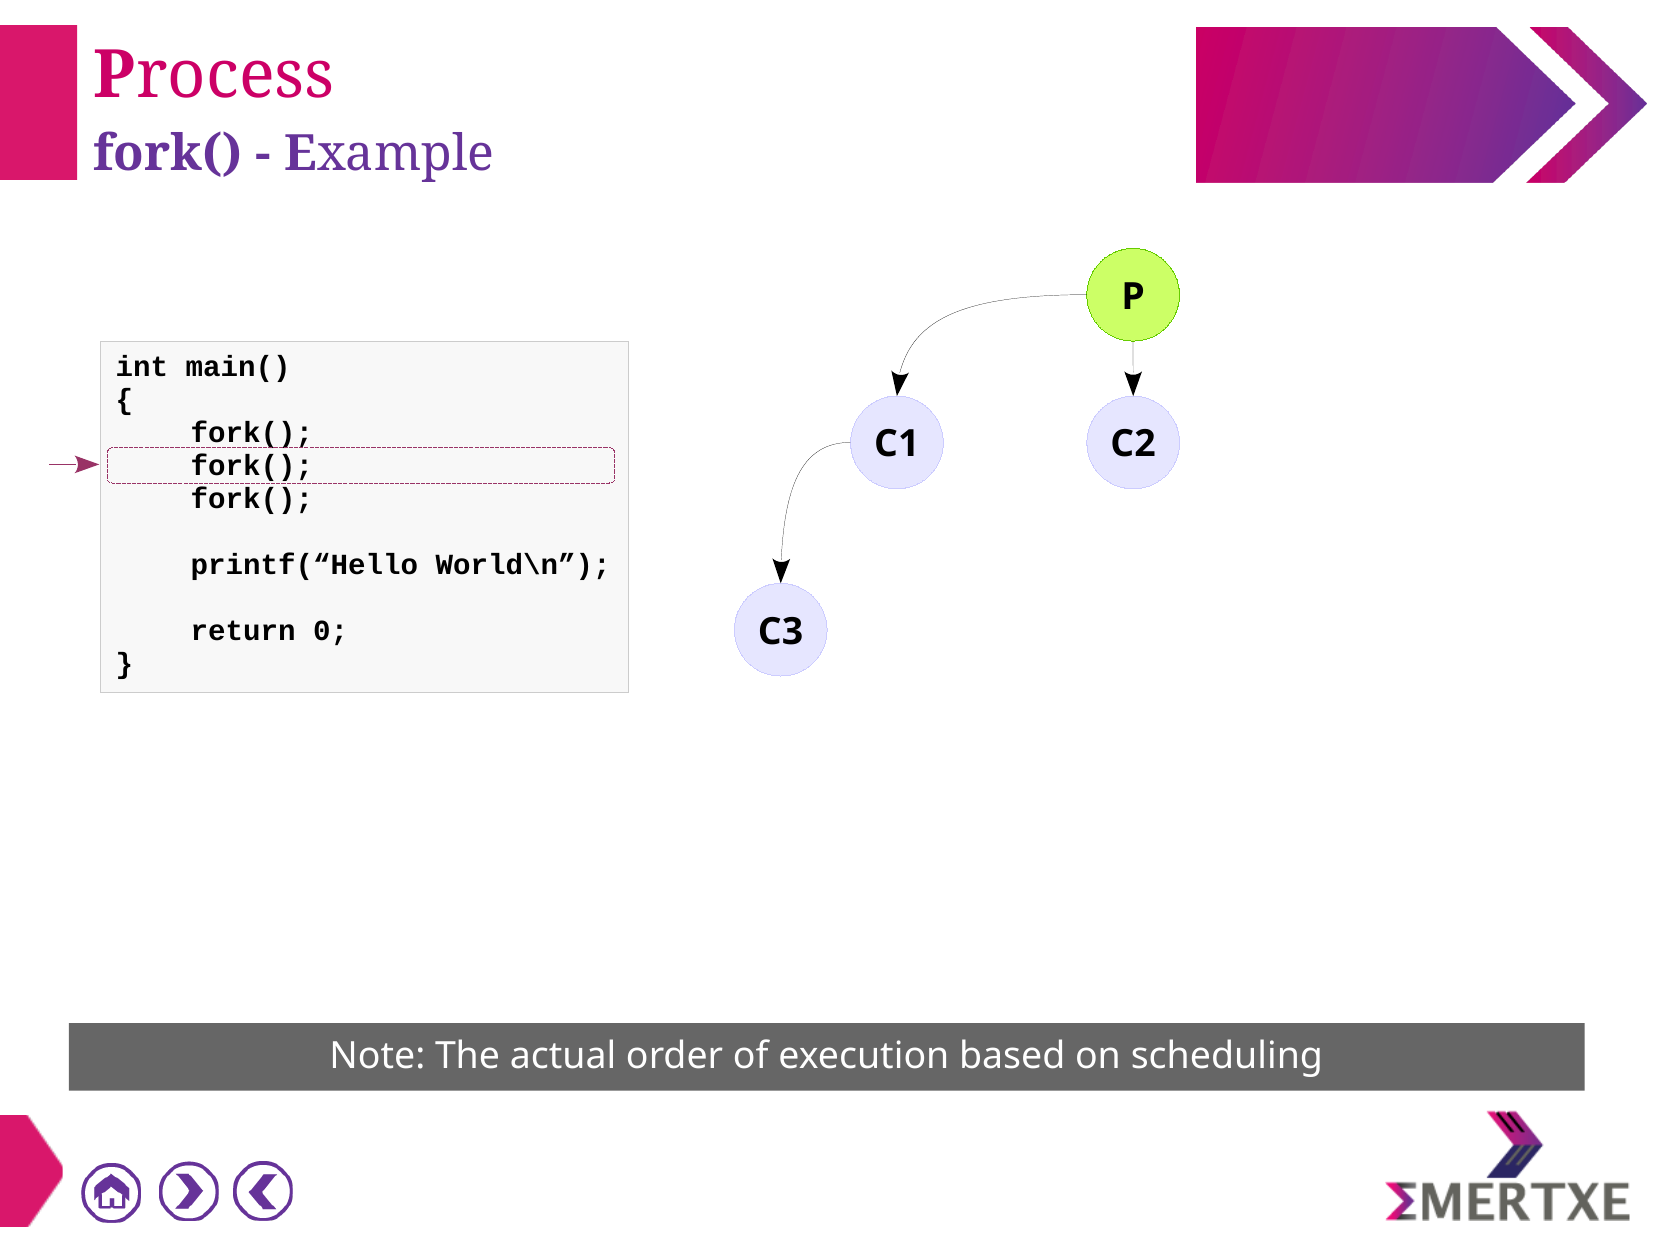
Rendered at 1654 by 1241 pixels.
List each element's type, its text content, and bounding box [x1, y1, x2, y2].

picture [1571, 27, 1647, 183]
text_box C2 [1086, 396, 1180, 489]
text_box P [1086, 248, 1180, 342]
picture [233, 1161, 293, 1221]
picture [81, 1163, 141, 1223]
picture [1385, 1107, 1631, 1221]
text_box C3 [734, 583, 828, 677]
title Process fork() - Example [93, 2, 1571, 210]
text_box Note: The actual order of execution based on scheduling [68, 1023, 1585, 1091]
text_box C1 [850, 396, 944, 489]
text_box [107, 447, 615, 484]
text_box int main() { fork(); fork(); fork(); printf(“Hello World\n”); return 0; } [100, 341, 629, 693]
picture [159, 1161, 219, 1221]
